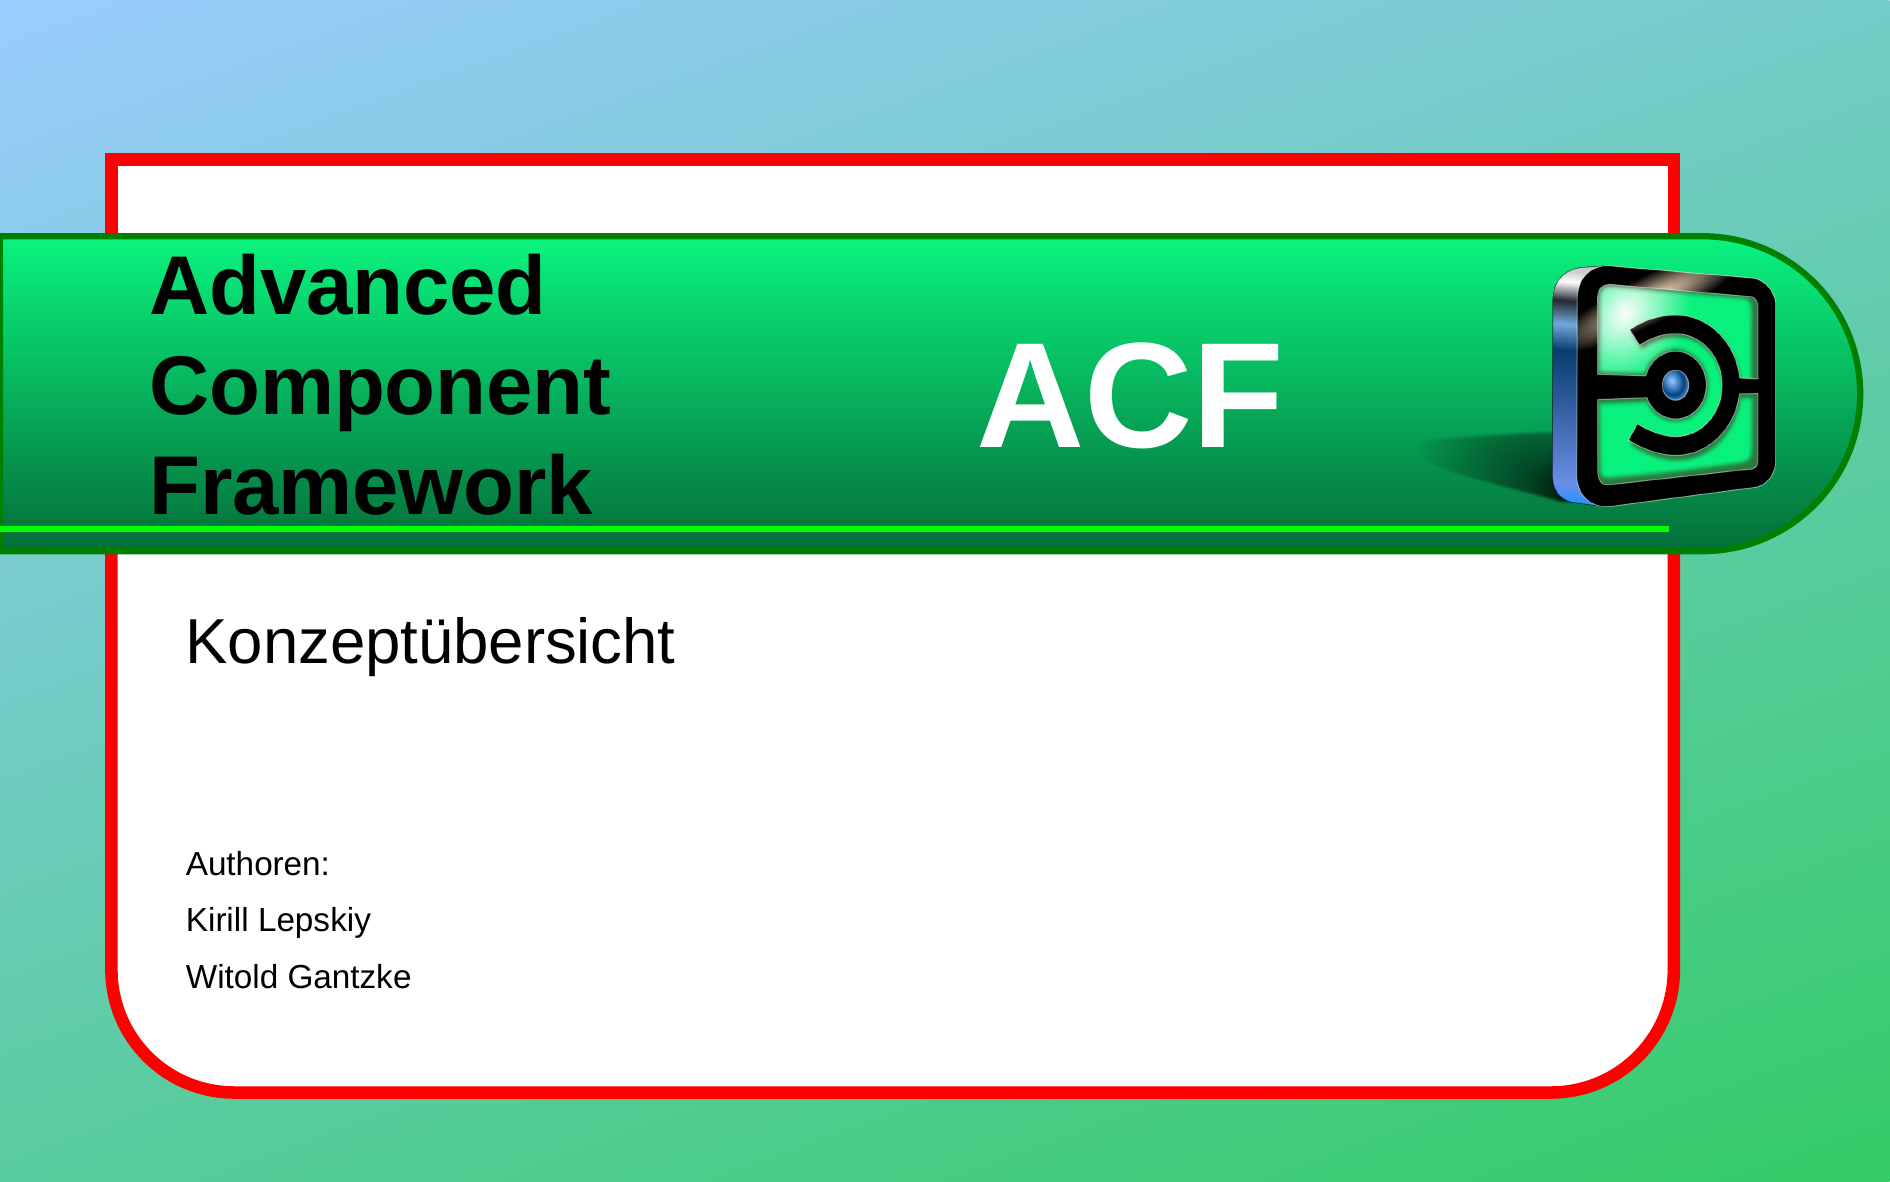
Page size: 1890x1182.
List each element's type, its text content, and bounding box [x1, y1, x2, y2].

picture [1451, 265, 1776, 507]
title Advanced Component Framework [134, 223, 777, 540]
title ACF [809, 252, 1451, 523]
subtitle Konzeptübersicht Authoren: Kirill Lepskiy Witold Gantzke [185, 590, 1600, 1004]
